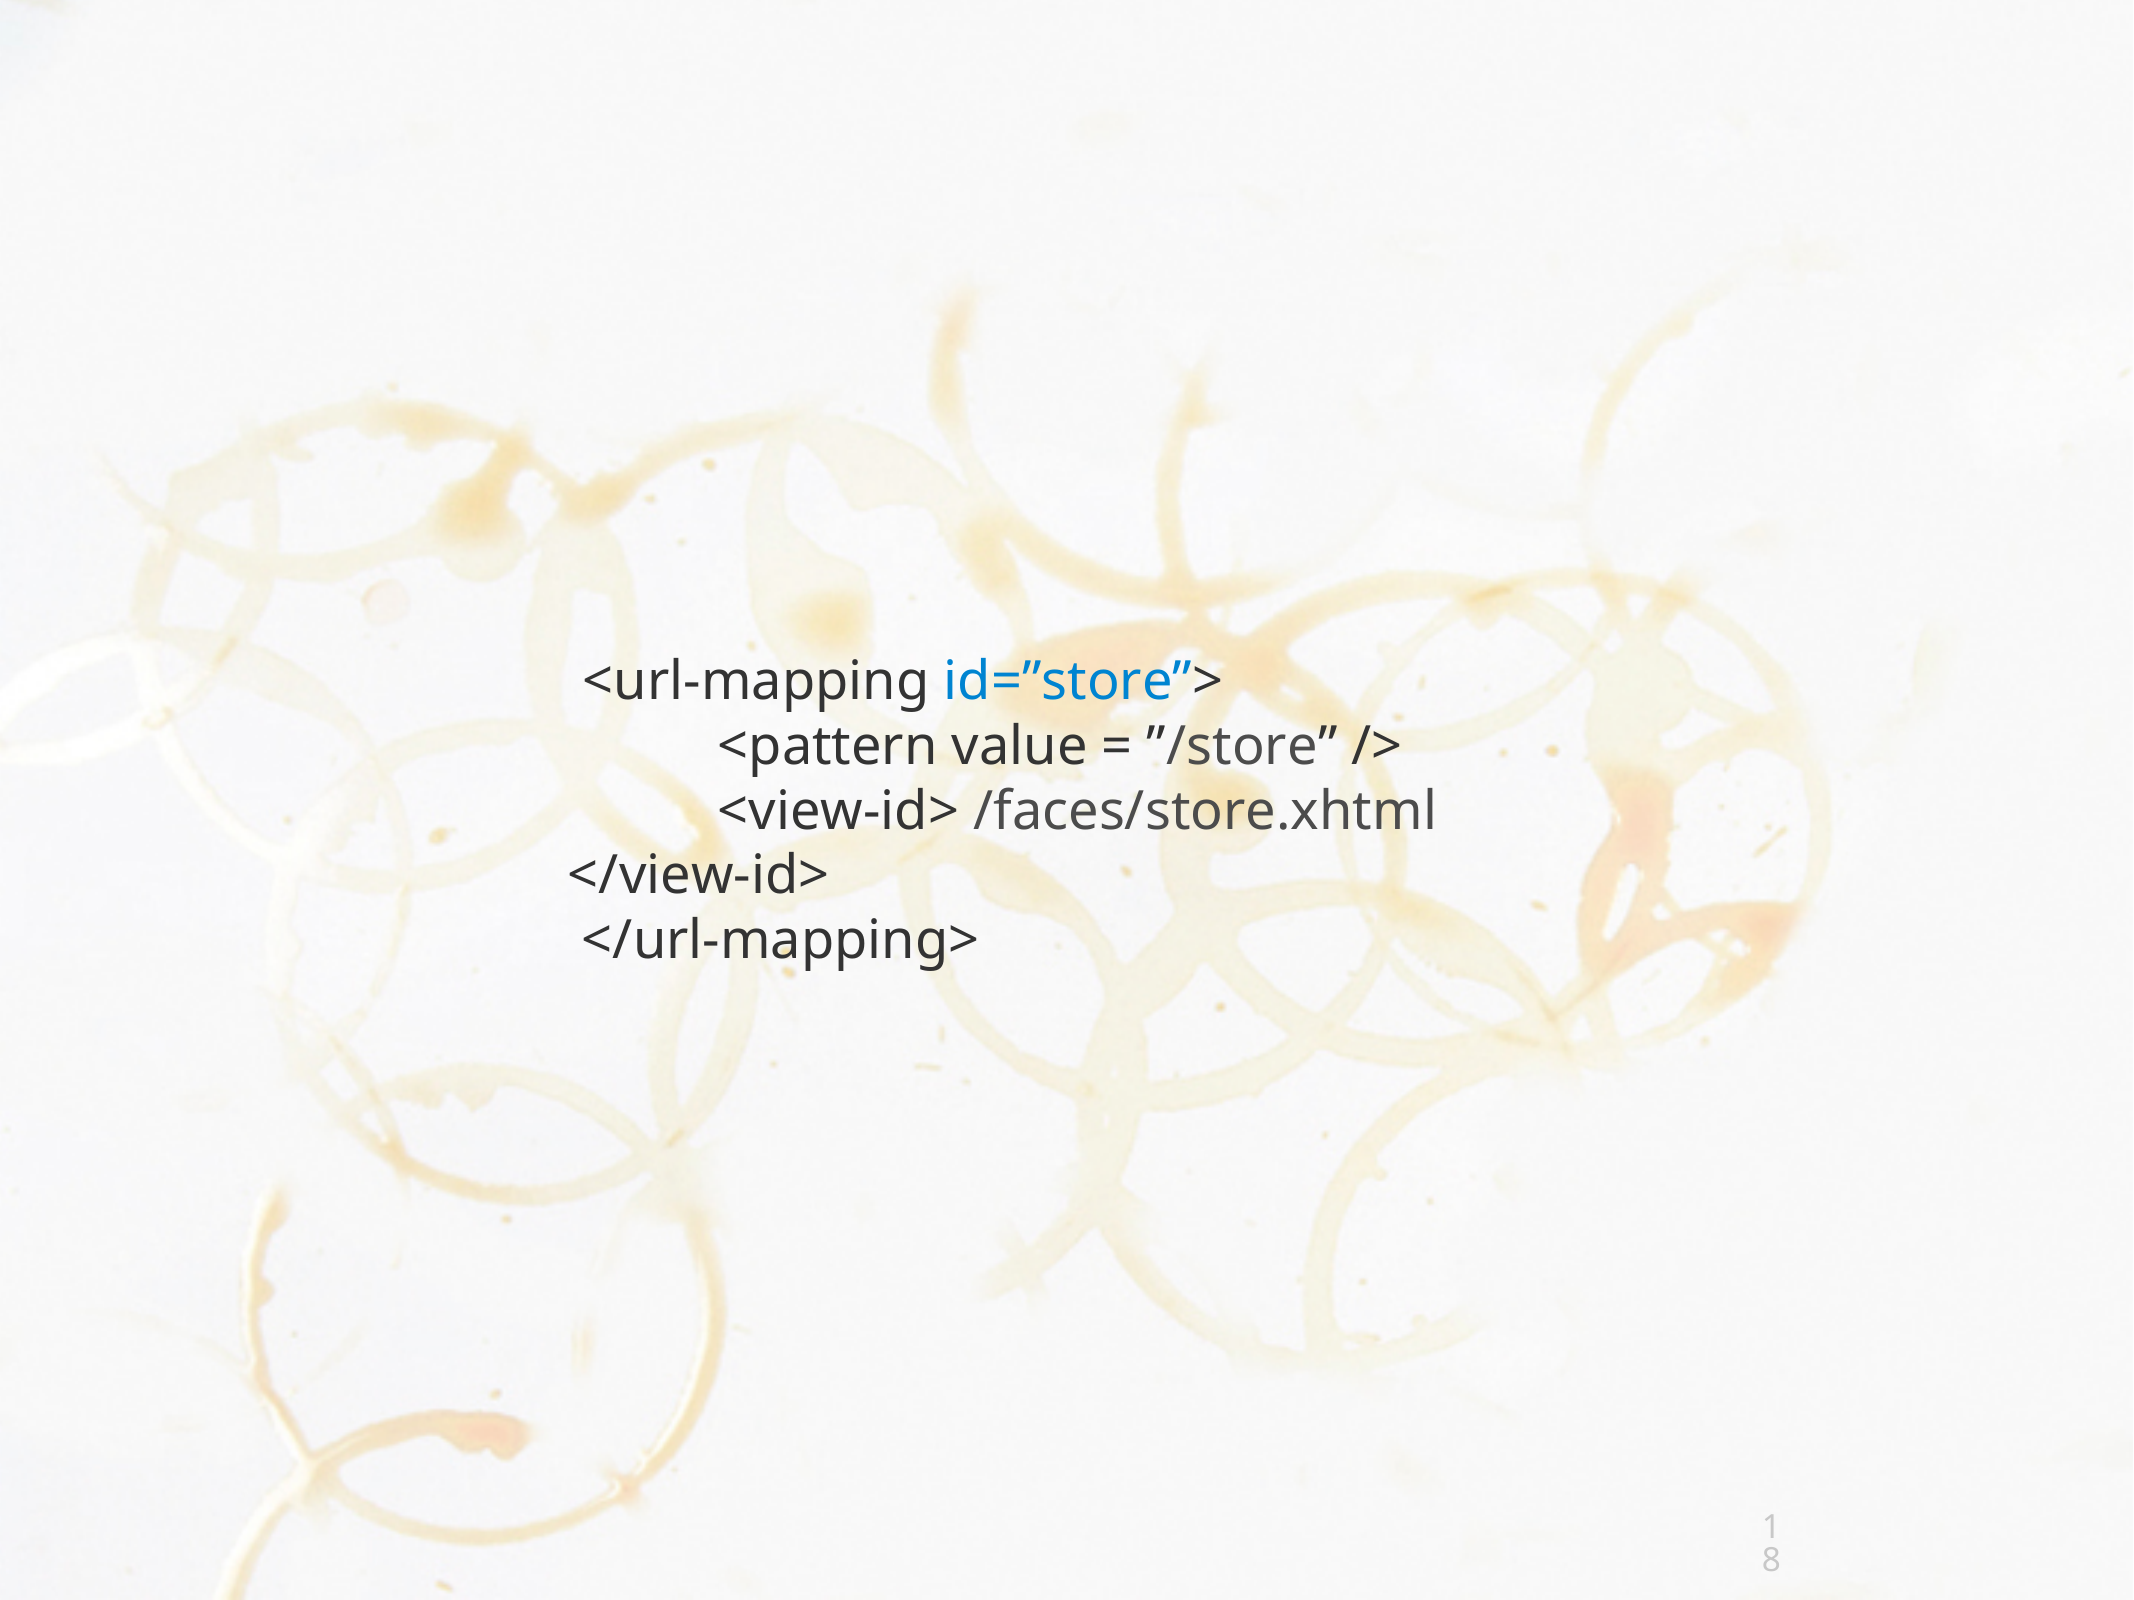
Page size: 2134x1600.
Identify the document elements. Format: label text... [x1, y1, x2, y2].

text_box <url-mapping id=”store”> <pattern value = ”/store” /> <view-id> /faces/store.xhtml </view-id> </url-mapping> [553, 637, 1641, 938]
picture [0, 0, 2134, 1600]
